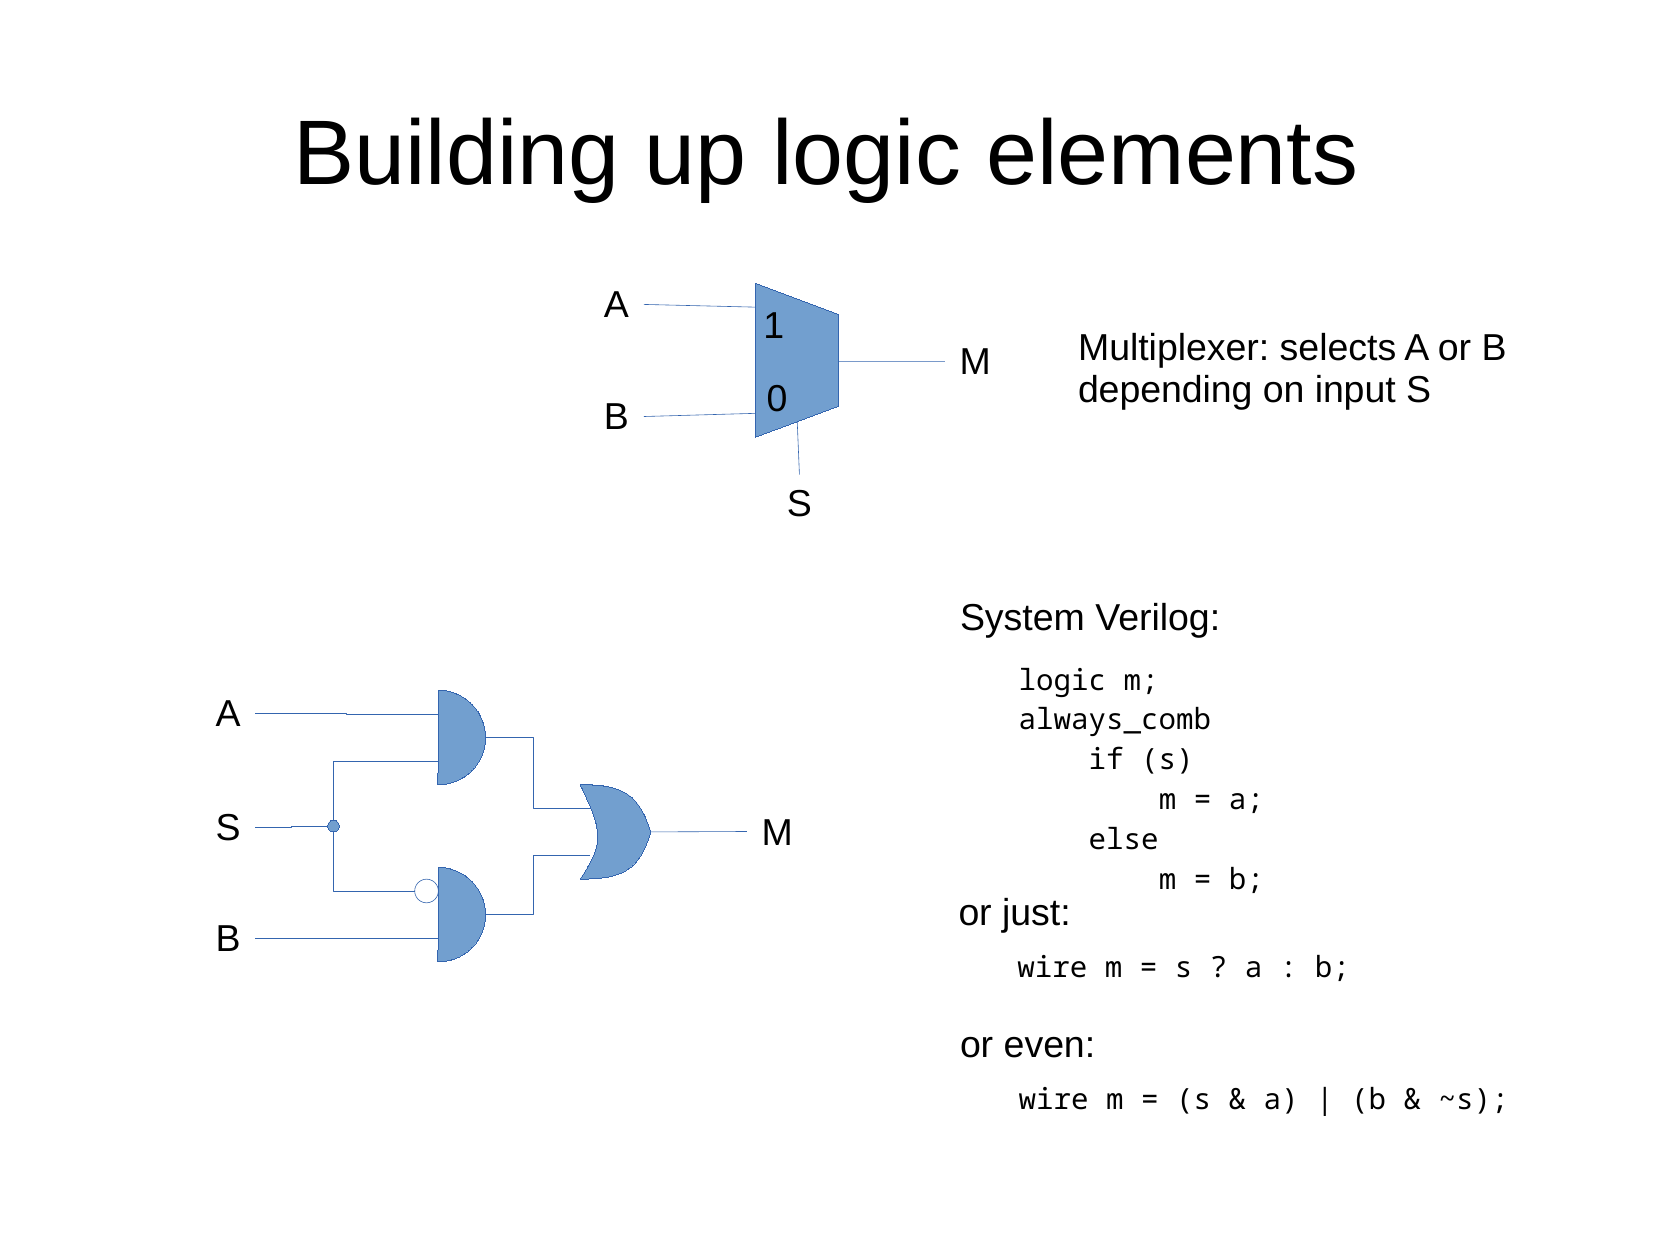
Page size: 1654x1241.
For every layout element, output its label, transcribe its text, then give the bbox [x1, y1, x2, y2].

text_box A [200, 685, 256, 742]
text_box [755, 427, 783, 438]
text_box [437, 867, 486, 962]
text_box [437, 690, 486, 785]
text_box S [200, 798, 256, 856]
text_box or even: [944, 1015, 1112, 1074]
text_box [755, 283, 793, 297]
text_box B [200, 910, 256, 967]
text_box wire m = (s & a) | (b & ~s); [1003, 1070, 1524, 1121]
text_box System Verilog: [944, 588, 1237, 647]
text_box B [589, 388, 644, 445]
title Building up logic elements [82, 49, 1571, 257]
text_box Multiplexer: selects A or B depending on input S [1062, 318, 1527, 419]
text_box 0 [751, 369, 803, 427]
text_box M [944, 332, 1006, 390]
text_box [755, 299, 839, 420]
text_box S [772, 474, 827, 532]
text_box M [746, 803, 808, 861]
text_box logic m; always_comb if (s) m = a; else m = b; [1003, 651, 1279, 873]
text_box A [589, 276, 644, 333]
text_box or just: [943, 883, 1088, 942]
text_box [580, 784, 651, 880]
text_box [327, 820, 340, 832]
text_box wire m = s ? a : b; [1002, 938, 1366, 989]
text_box 1 [748, 297, 800, 355]
